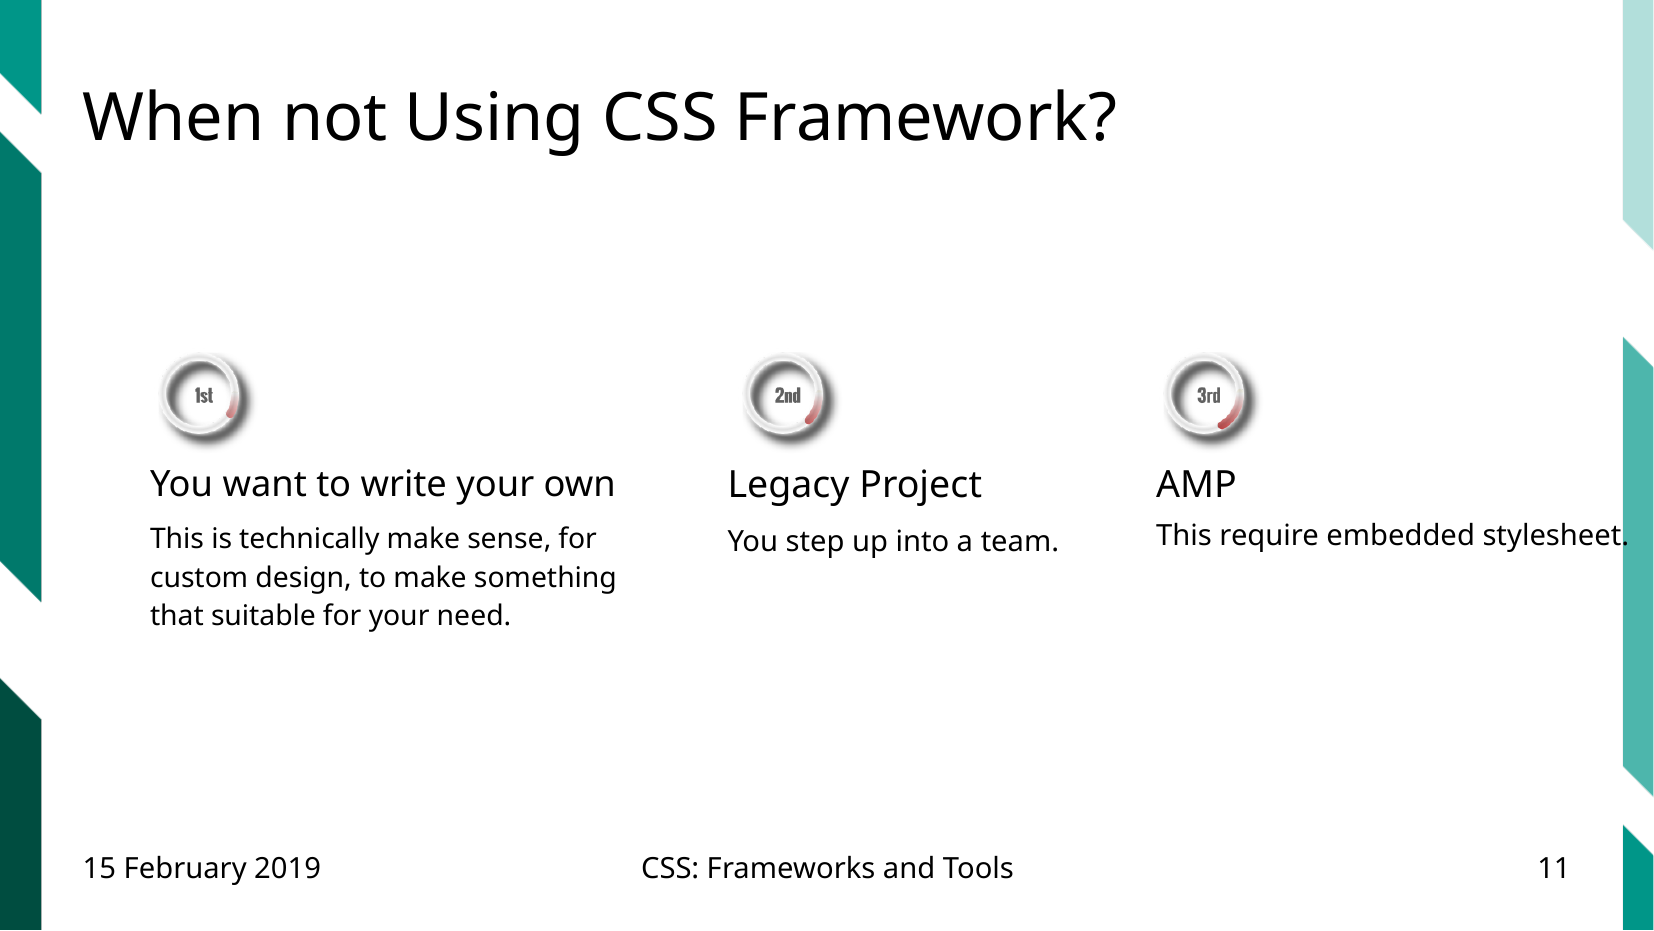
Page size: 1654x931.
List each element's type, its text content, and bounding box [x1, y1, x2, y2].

list Legacy Project You step up into a team. [727, 457, 1156, 715]
title When not Using CSS Framework? [82, 37, 1571, 193]
picture [0, 0, 1654, 930]
list You want to write your own This is technically make sense, for custom design, to make something that suitable for your need. [150, 457, 630, 715]
list AMP This require embedded stylesheet. [1156, 457, 1636, 715]
